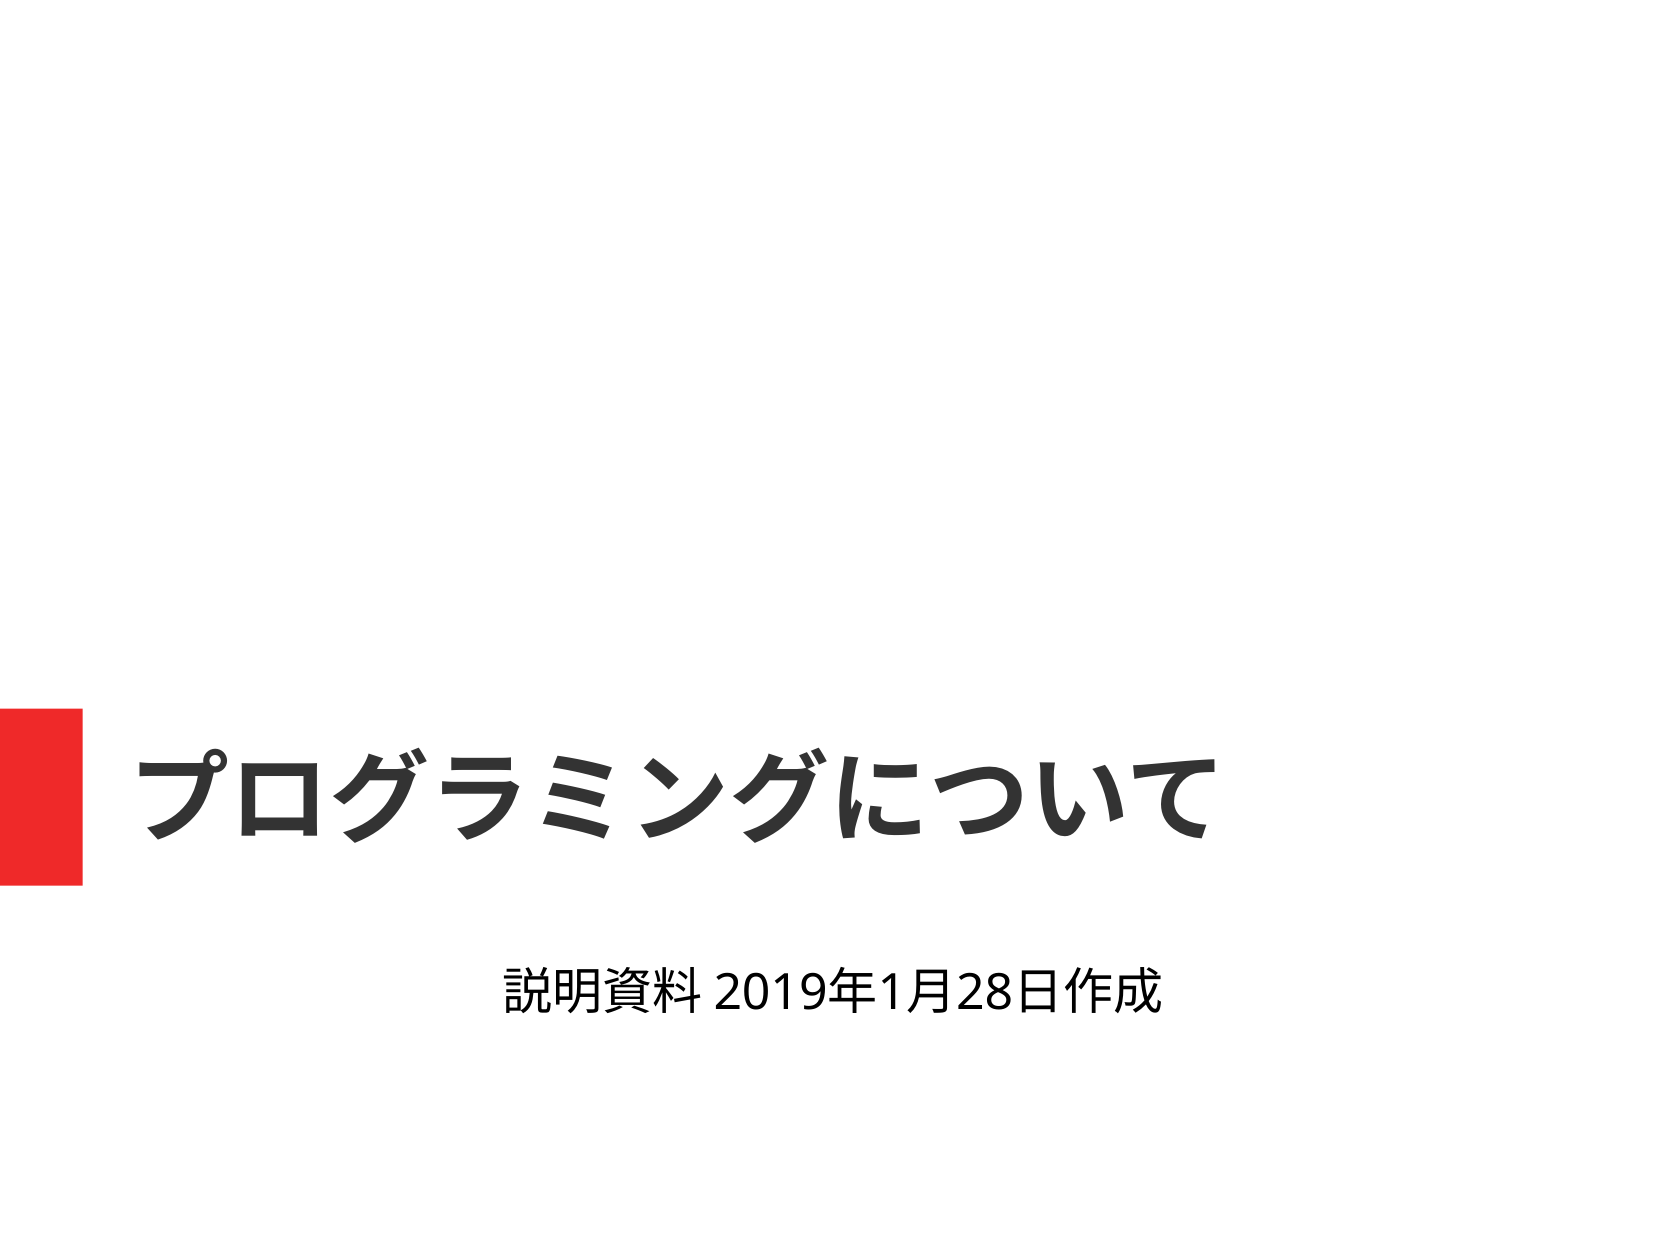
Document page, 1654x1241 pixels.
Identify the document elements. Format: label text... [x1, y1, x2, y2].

text_box プログラミングについて [129, 673, 1536, 909]
text_box 説明資料 2019年1月28日作成 [129, 909, 1536, 1130]
